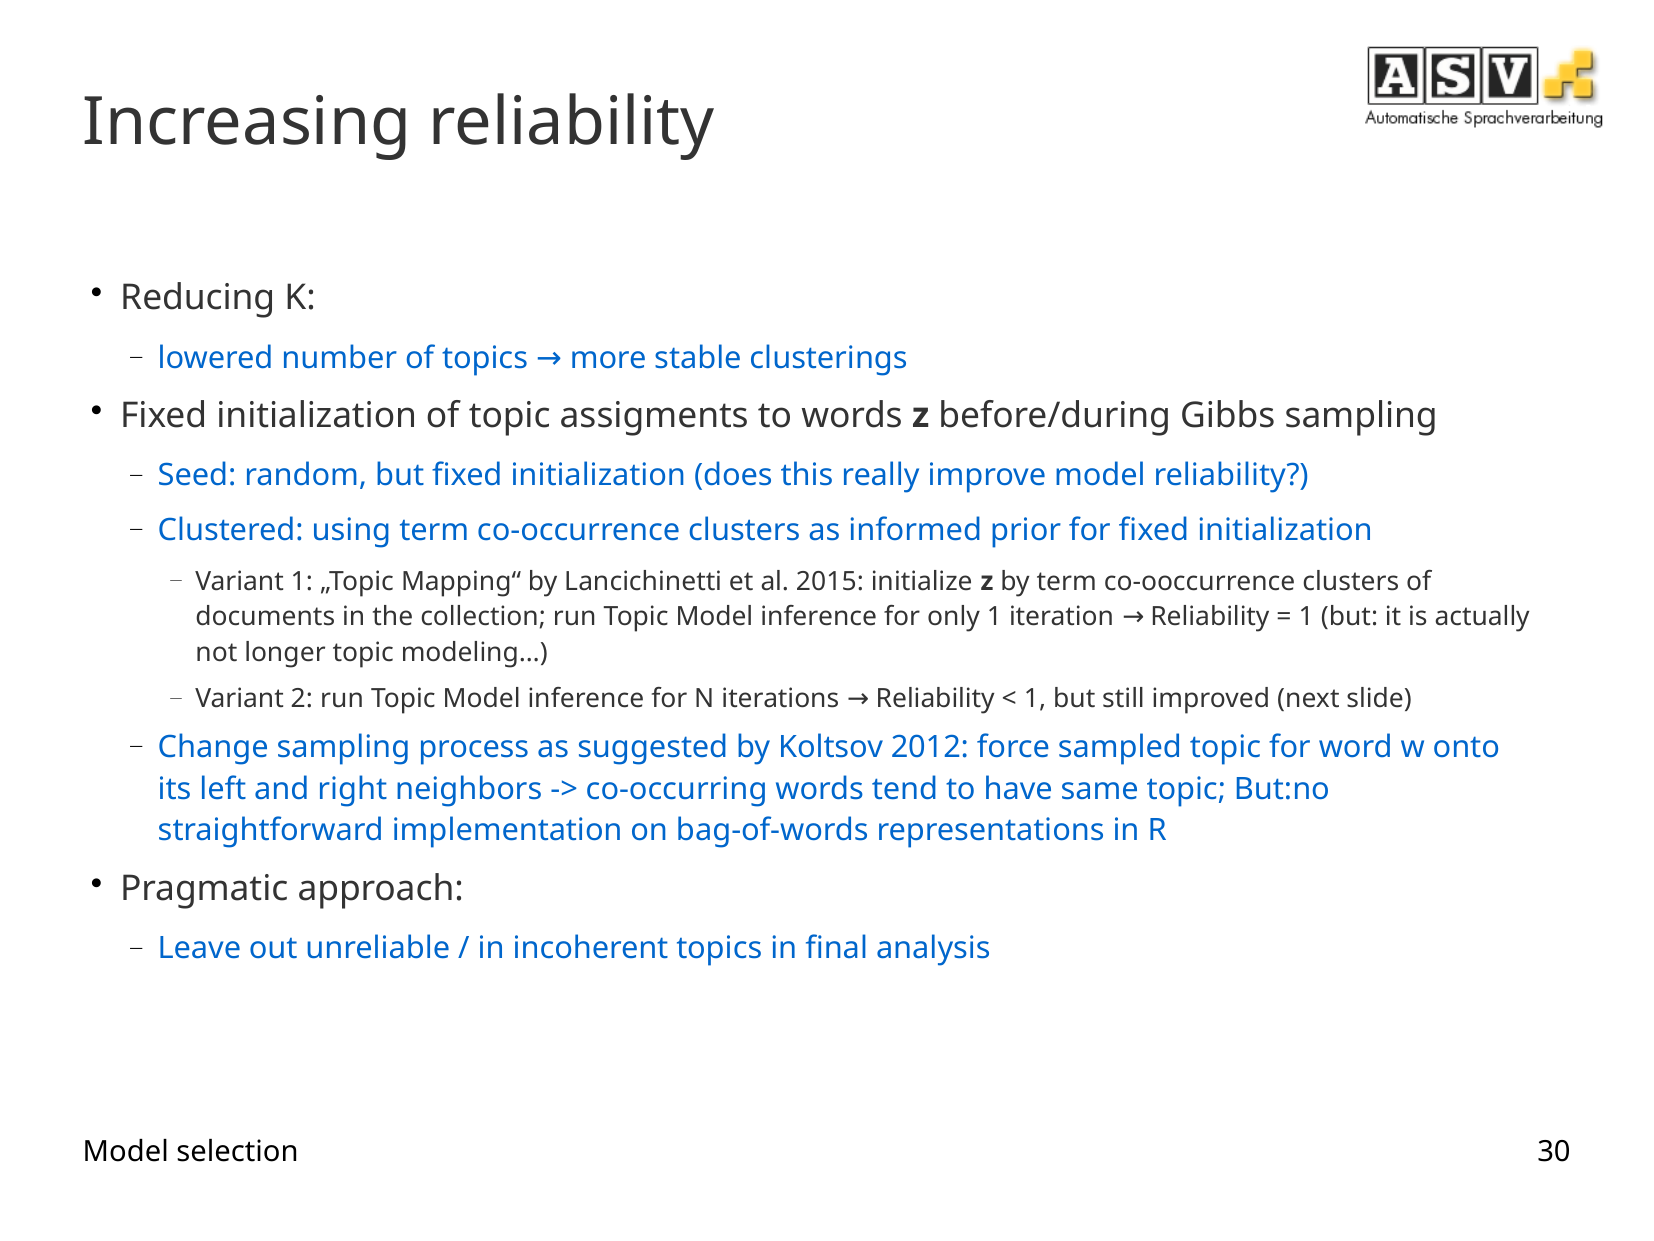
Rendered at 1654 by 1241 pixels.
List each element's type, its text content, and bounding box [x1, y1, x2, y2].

list Reducing K: lowered number of topics → more stable clusterings Fixed initialization of topic assigments to words z before/during Gibbs sampling Seed: random, but fixed initialization (does this really improve model reliability?) Clustered: using term co-occurrence clusters as informed prior for fixed initialization Variant 1: „Topic Mapping“ by Lancichinetti et al. 2015: initialize z by term co-ooccurrence clusters of documents in the collection; run Topic Model inference for only 1 iteration → Reliability = 1 (but: it is actually not longer topic modeling…) Variant 2: run Topic Model inference for N iterations → Reliability < 1, but still improved (next slide) Change sampling process as suggested by Koltsov 2012: force sampled topic for word w onto its left and right neighbors -> co-occurring words tend to have same topic; But:no straightforward implementation on bag-of-words representations in R Pragmatic approach: Leave out unreliable / in incoherent topics in final analysis [82, 271, 1538, 991]
title Increasing reliability [82, 49, 1347, 189]
picture [1364, 43, 1605, 129]
